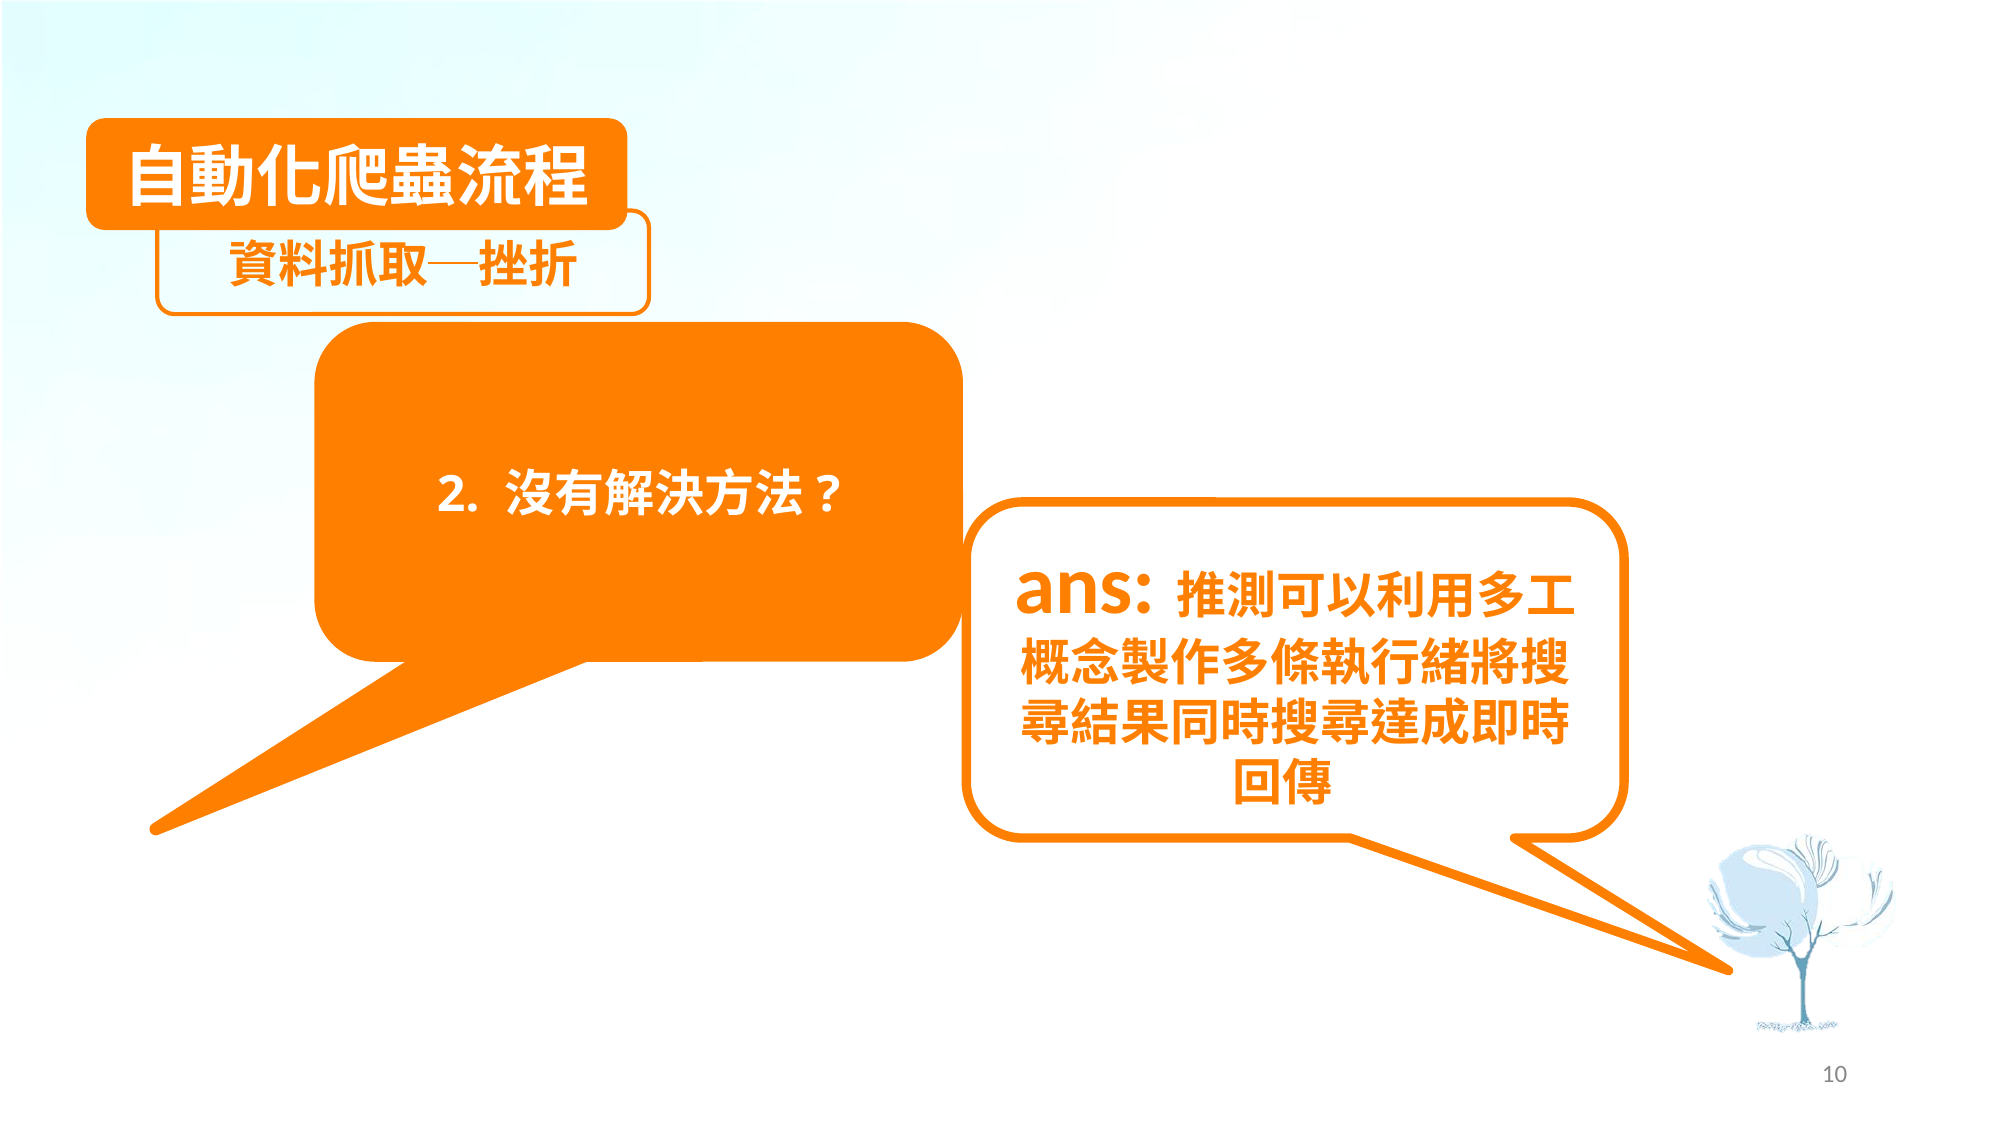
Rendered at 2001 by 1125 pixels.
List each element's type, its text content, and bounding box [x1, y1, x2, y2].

text_box 資料抓取─挫折 [157, 210, 650, 315]
slide_number <編號> [1412, 1042, 1863, 1103]
picture [0, 0, 1953, 1063]
text_box ans:推測可以利用多工概念製作多條執行緒將搜尋結果同時搜尋達成即時回傳 [966, 501, 1696, 960]
text_box 自動化爬蟲流程 [86, 118, 628, 231]
text_box 2. 沒有解決方法? [155, 328, 957, 830]
